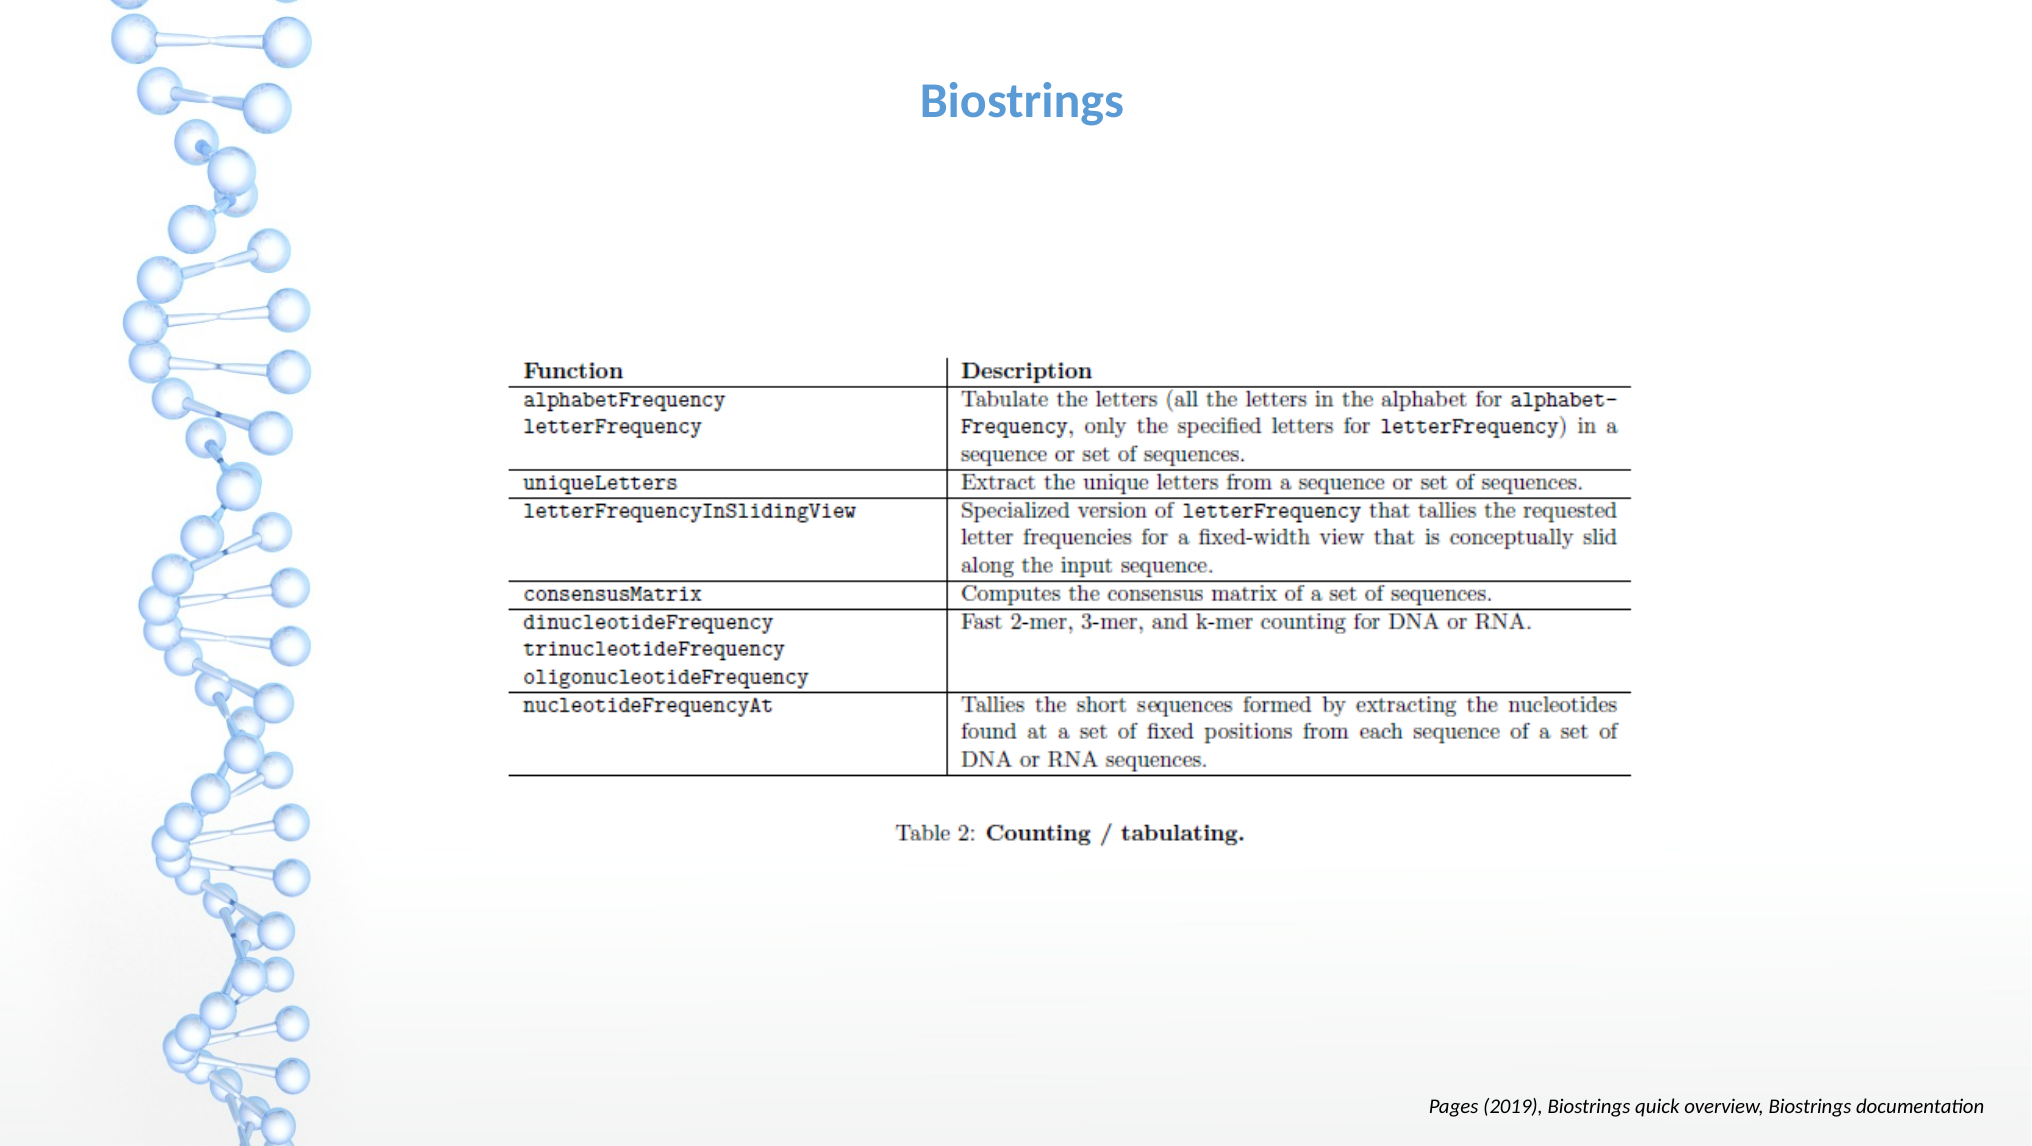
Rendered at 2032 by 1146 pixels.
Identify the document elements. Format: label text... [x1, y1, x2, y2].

text_box Pages (2019), Biostrings quick overview, Biostrings documentation [1413, 1085, 2003, 1126]
picture [498, 341, 1661, 858]
text_box Biostrings [904, 59, 1151, 136]
